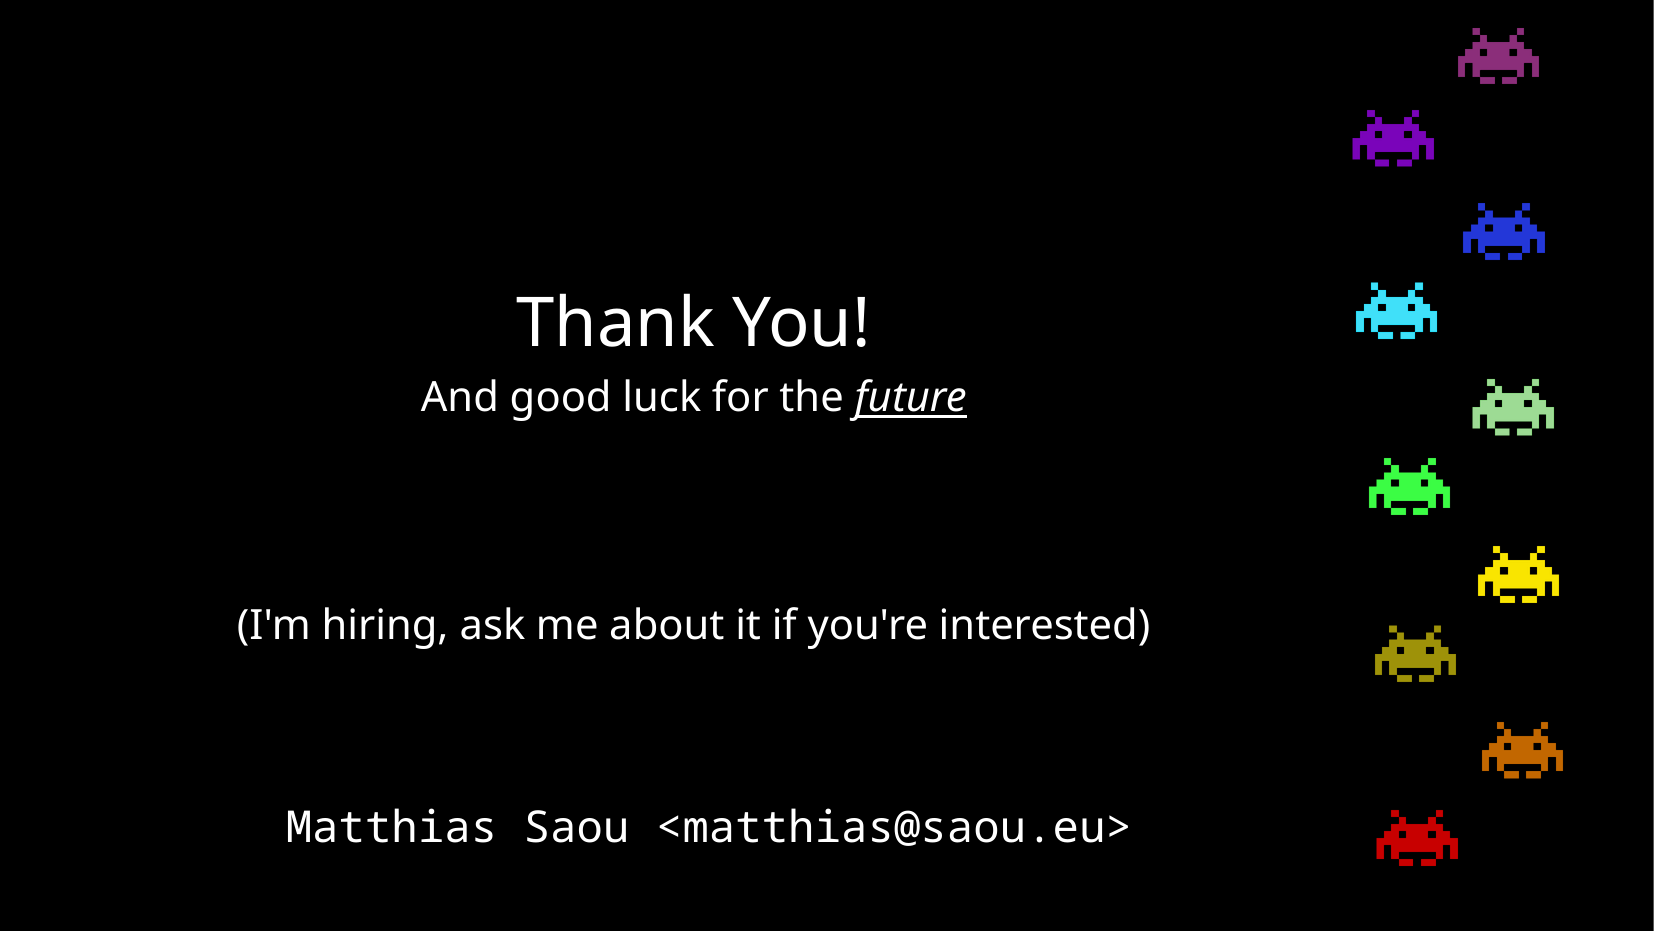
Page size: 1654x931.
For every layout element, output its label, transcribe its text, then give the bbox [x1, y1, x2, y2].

picture [0, 0, 1654, 931]
list Matthias Saou <matthias@saou.eu> [60, 795, 1298, 856]
title Thank You! And good luck for the future (I'm hiring, ask me about it if you're interested) [75, 264, 1313, 661]
